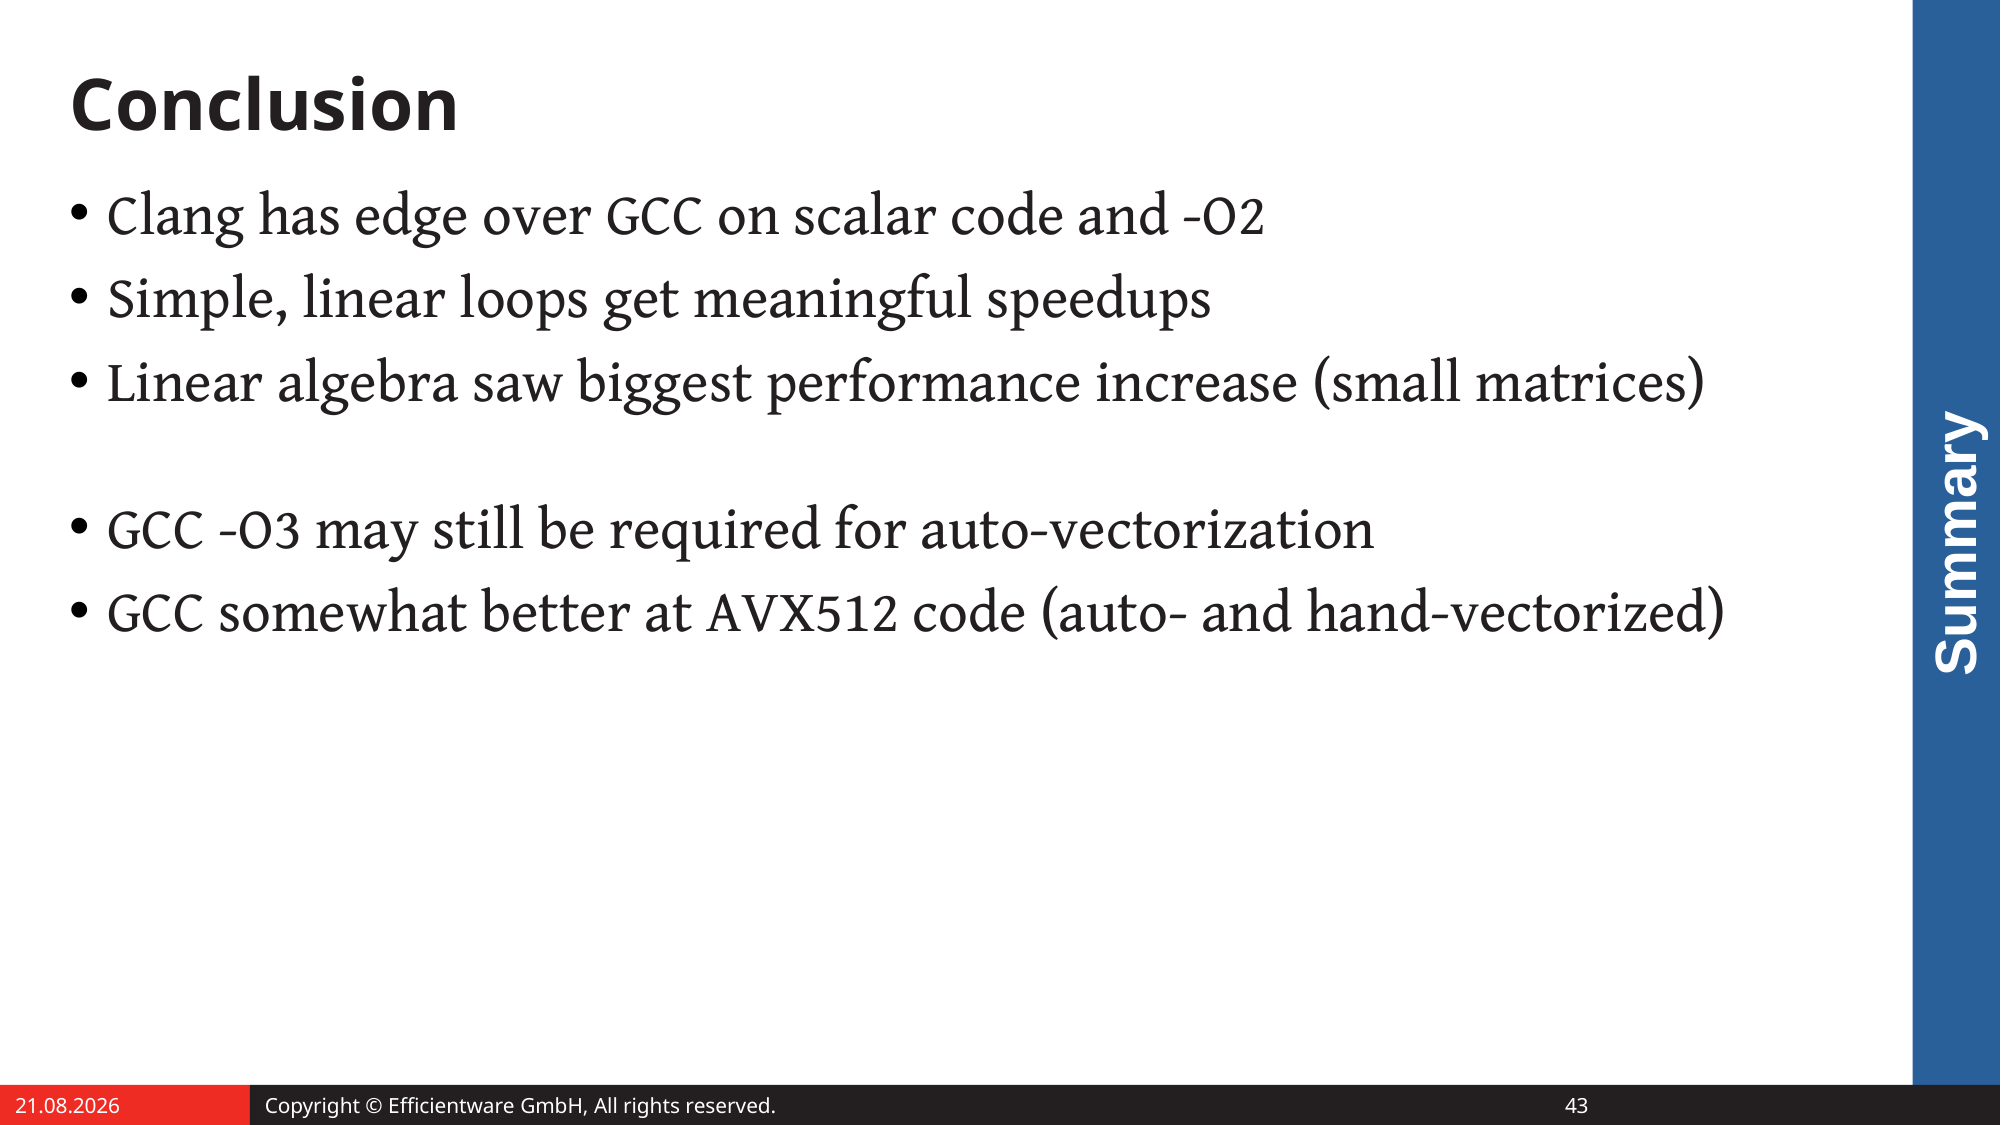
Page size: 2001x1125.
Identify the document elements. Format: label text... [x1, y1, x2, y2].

title Conclusion [55, 52, 1945, 156]
text_box Summary [1912, 0, 2000, 1084]
slide_number 02.11.2025 [0, 1084, 249, 1125]
slide_number <number> [1550, 1084, 2000, 1125]
list Clang has edge over GCC on scalar code and -O2 Simple, linear loops get meaningful speedups Linear algebra saw biggest performance increase (small matrices) GCC -O3 may still be required for auto-vectorization GCC somewhat better at AVX512 code (auto- and hand-vectorized) [55, 176, 1945, 1063]
footer Copyright © Efficientware GmbH, All rights reserved. [249, 1084, 1550, 1125]
